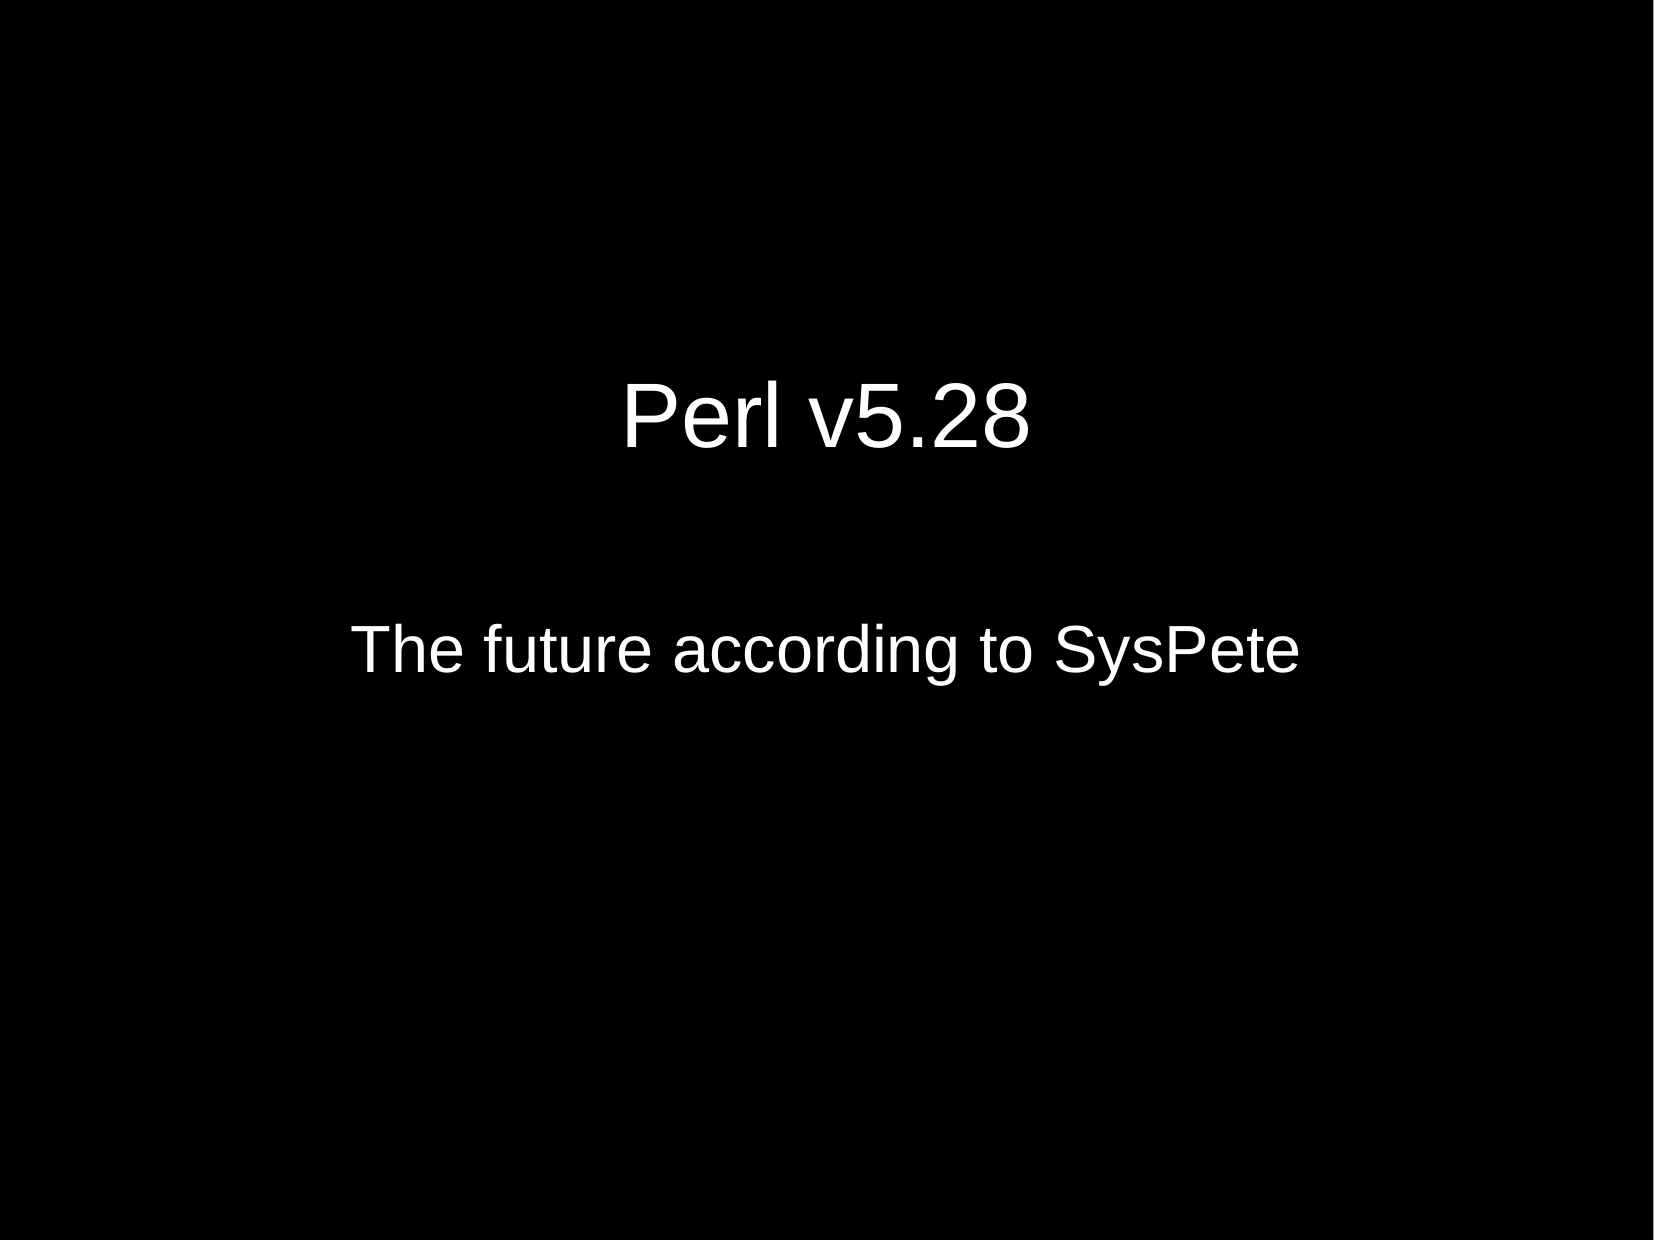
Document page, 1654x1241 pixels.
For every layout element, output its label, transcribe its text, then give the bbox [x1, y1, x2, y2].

subtitle The future according to SysPete [82, 290, 1571, 1010]
